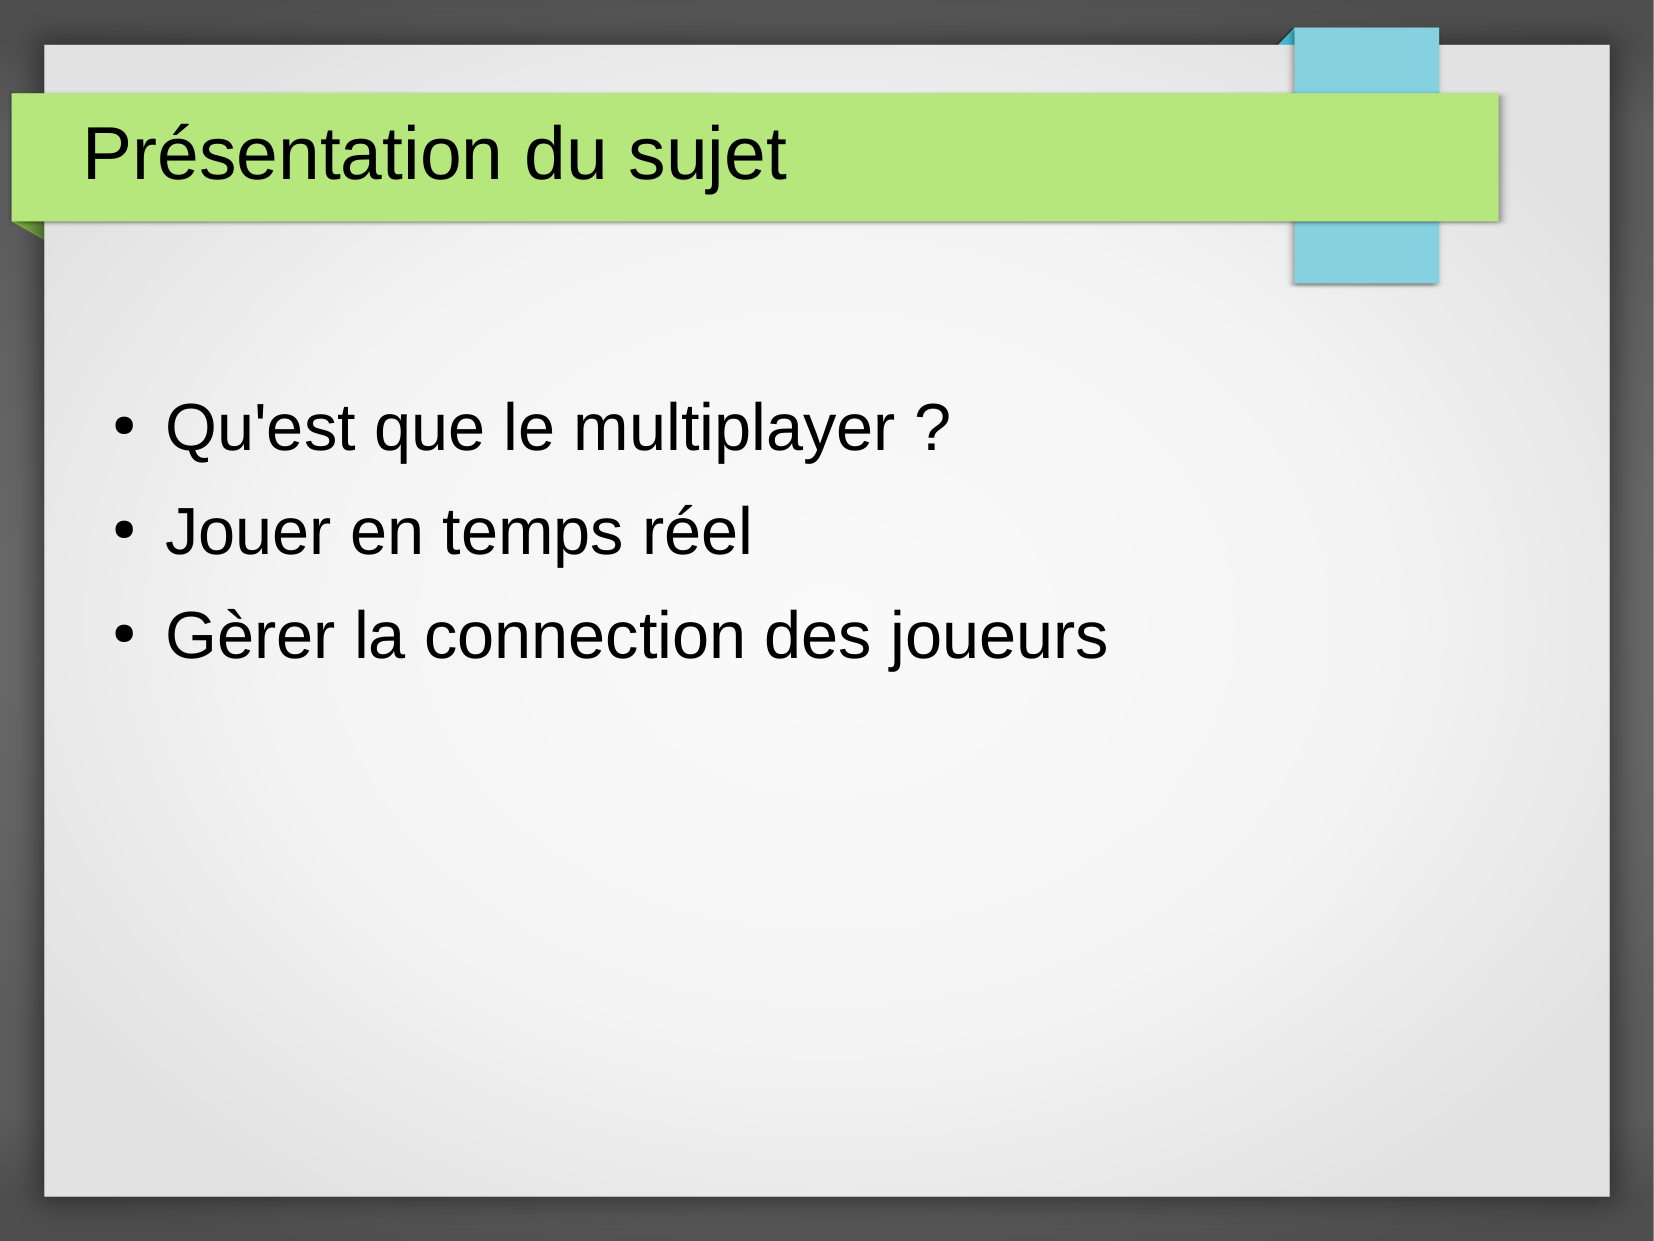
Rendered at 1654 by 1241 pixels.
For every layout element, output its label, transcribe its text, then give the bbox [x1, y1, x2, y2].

list Qu'est que le multiplayer ? Jouer en temps réel Gèrer la connection des joueurs [94, 389, 1583, 1109]
picture [0, 0, 1654, 1241]
title Présentation du sujet [82, 94, 1264, 213]
